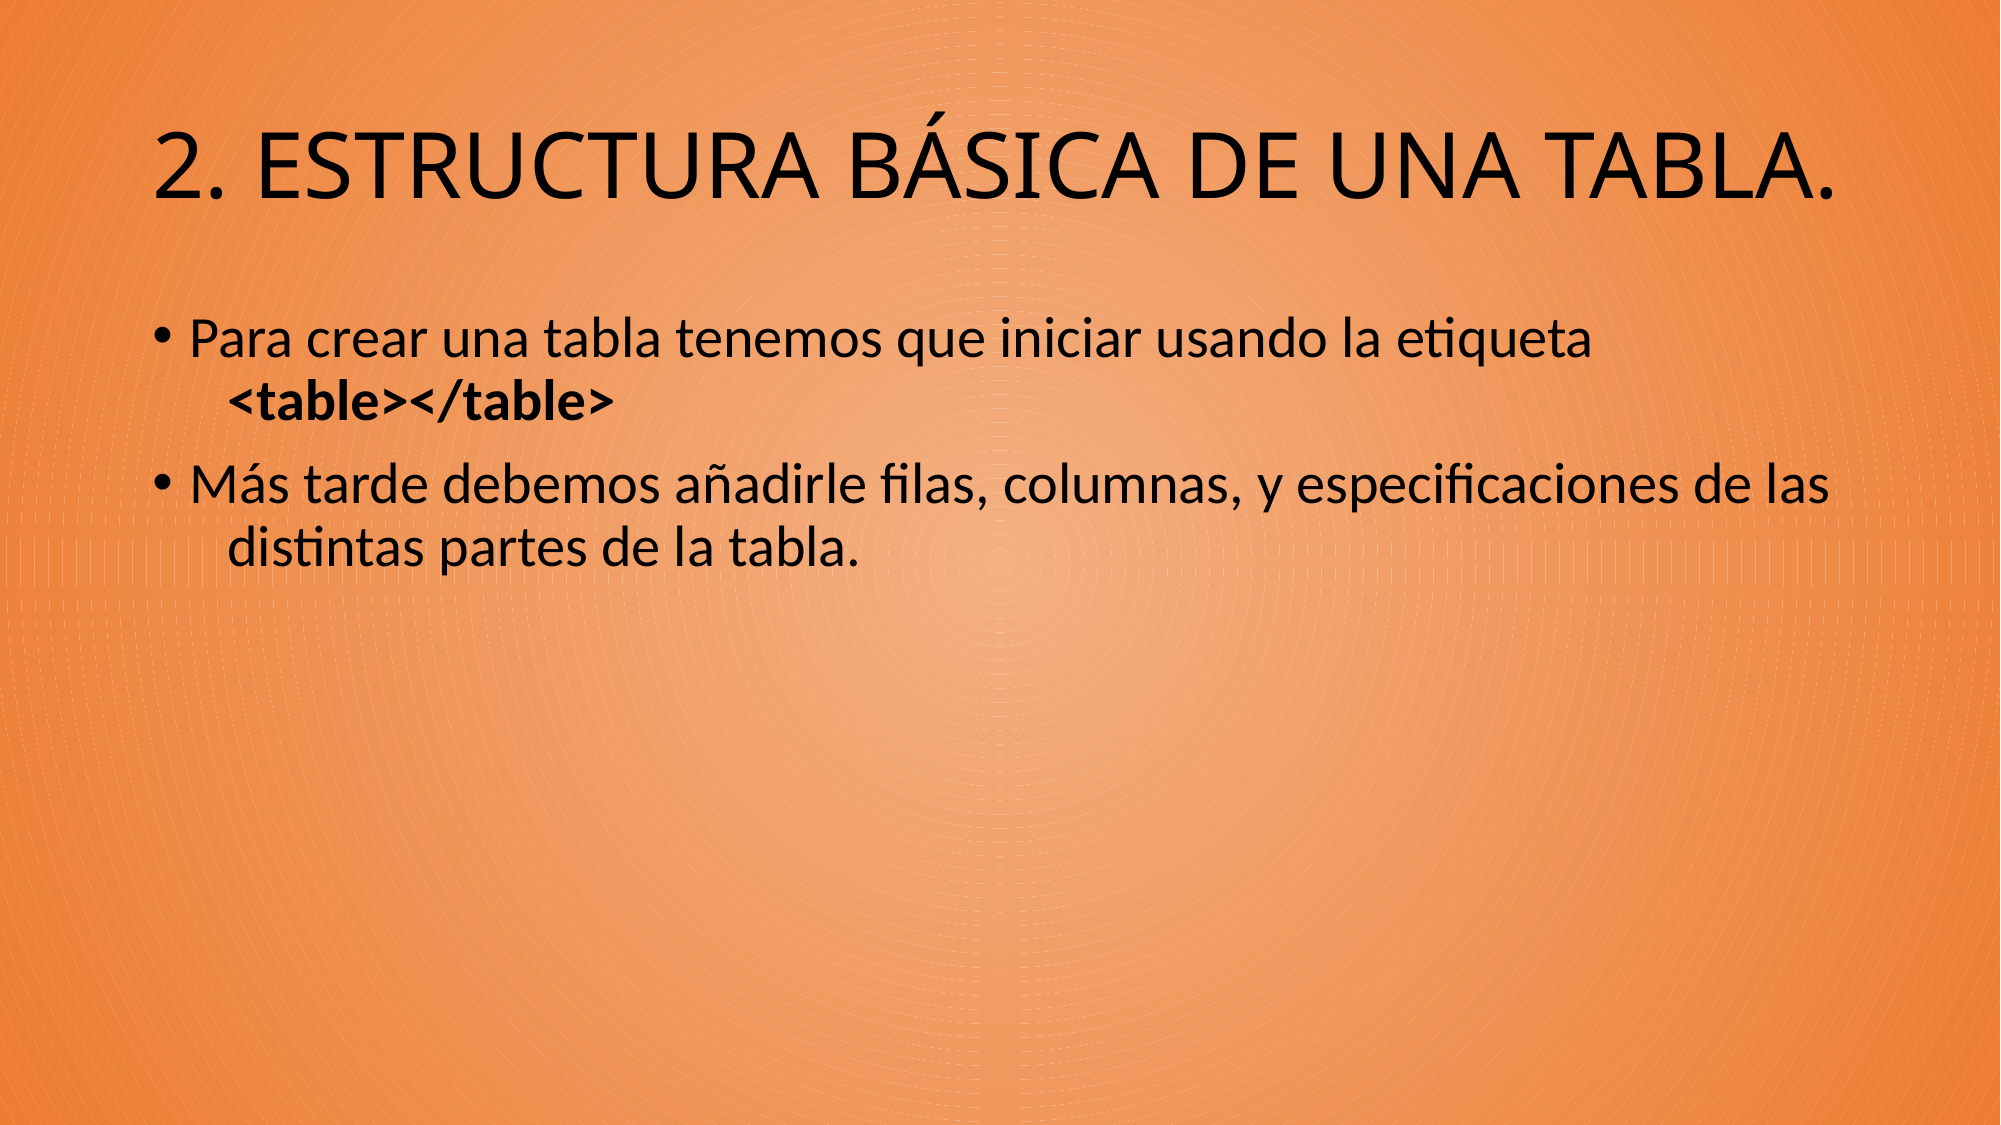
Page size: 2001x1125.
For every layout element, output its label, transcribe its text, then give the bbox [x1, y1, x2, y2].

title 2. ESTRUCTURA BÁSICA DE UNA TABLA. [137, 59, 1863, 278]
list Para crear una tabla tenemos que iniciar usando la etiqueta <table></table> Más tarde debemos añadirle filas, columnas, y especificaciones de las distintas partes de la tabla. [137, 299, 1863, 1014]
